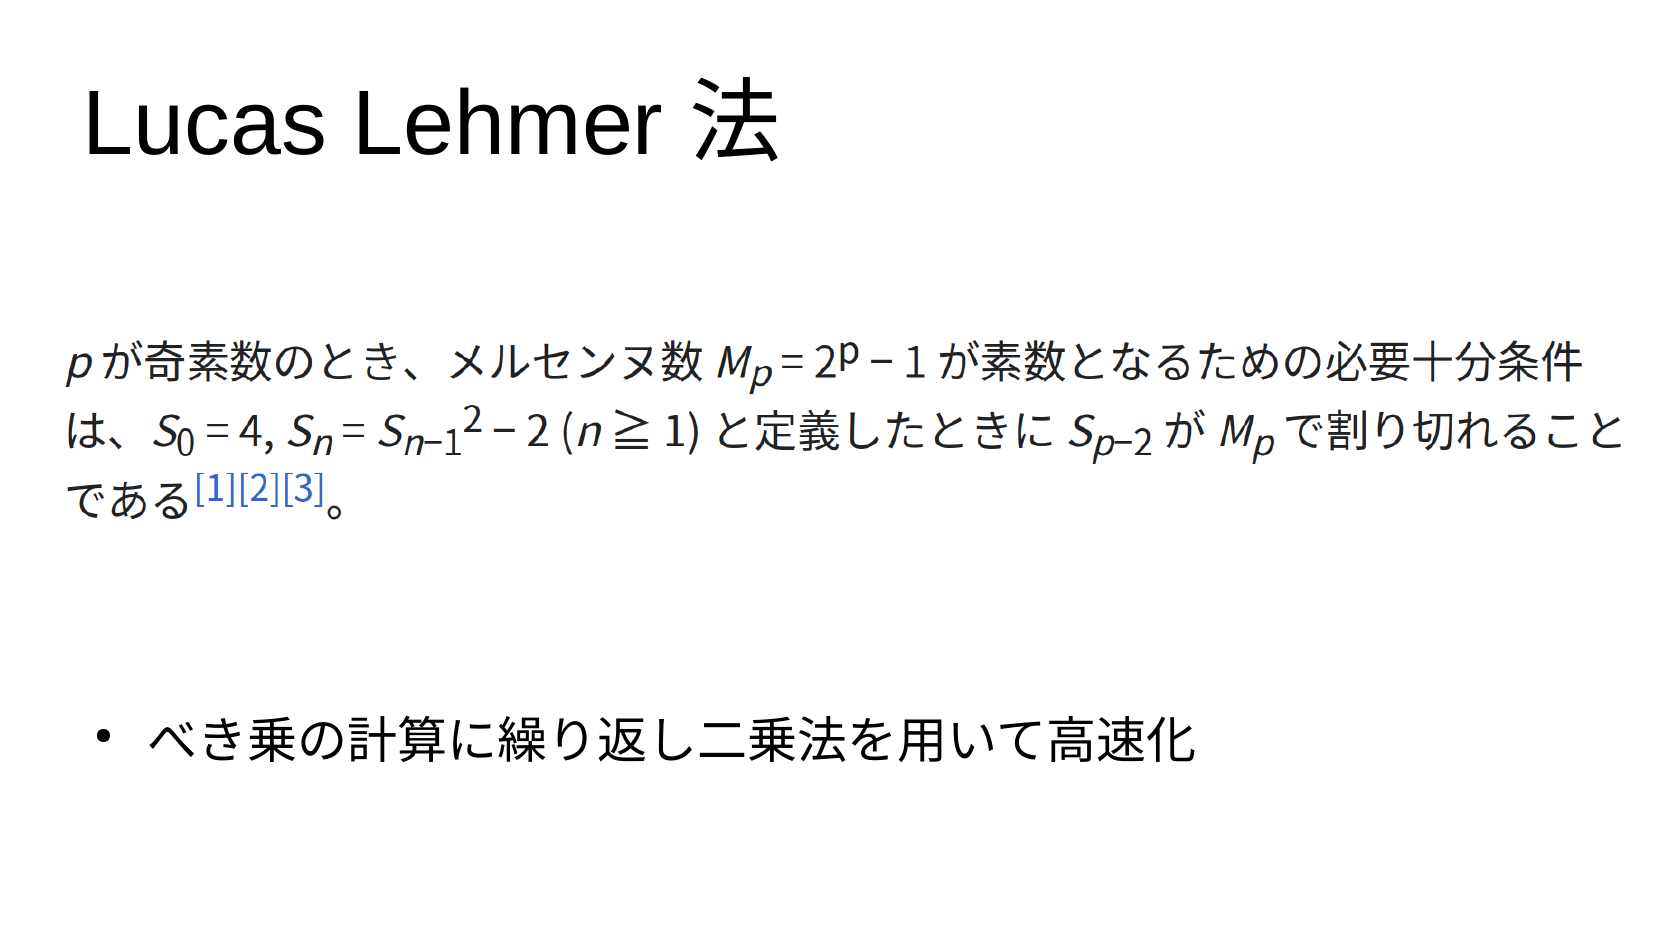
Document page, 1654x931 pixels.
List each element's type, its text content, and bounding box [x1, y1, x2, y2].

list べき乗の計算に繰り返し二乗法を用いて高速化 [76, 700, 1565, 886]
picture [59, 319, 1630, 532]
title Lucas Lehmer 法 [82, 37, 1571, 193]
